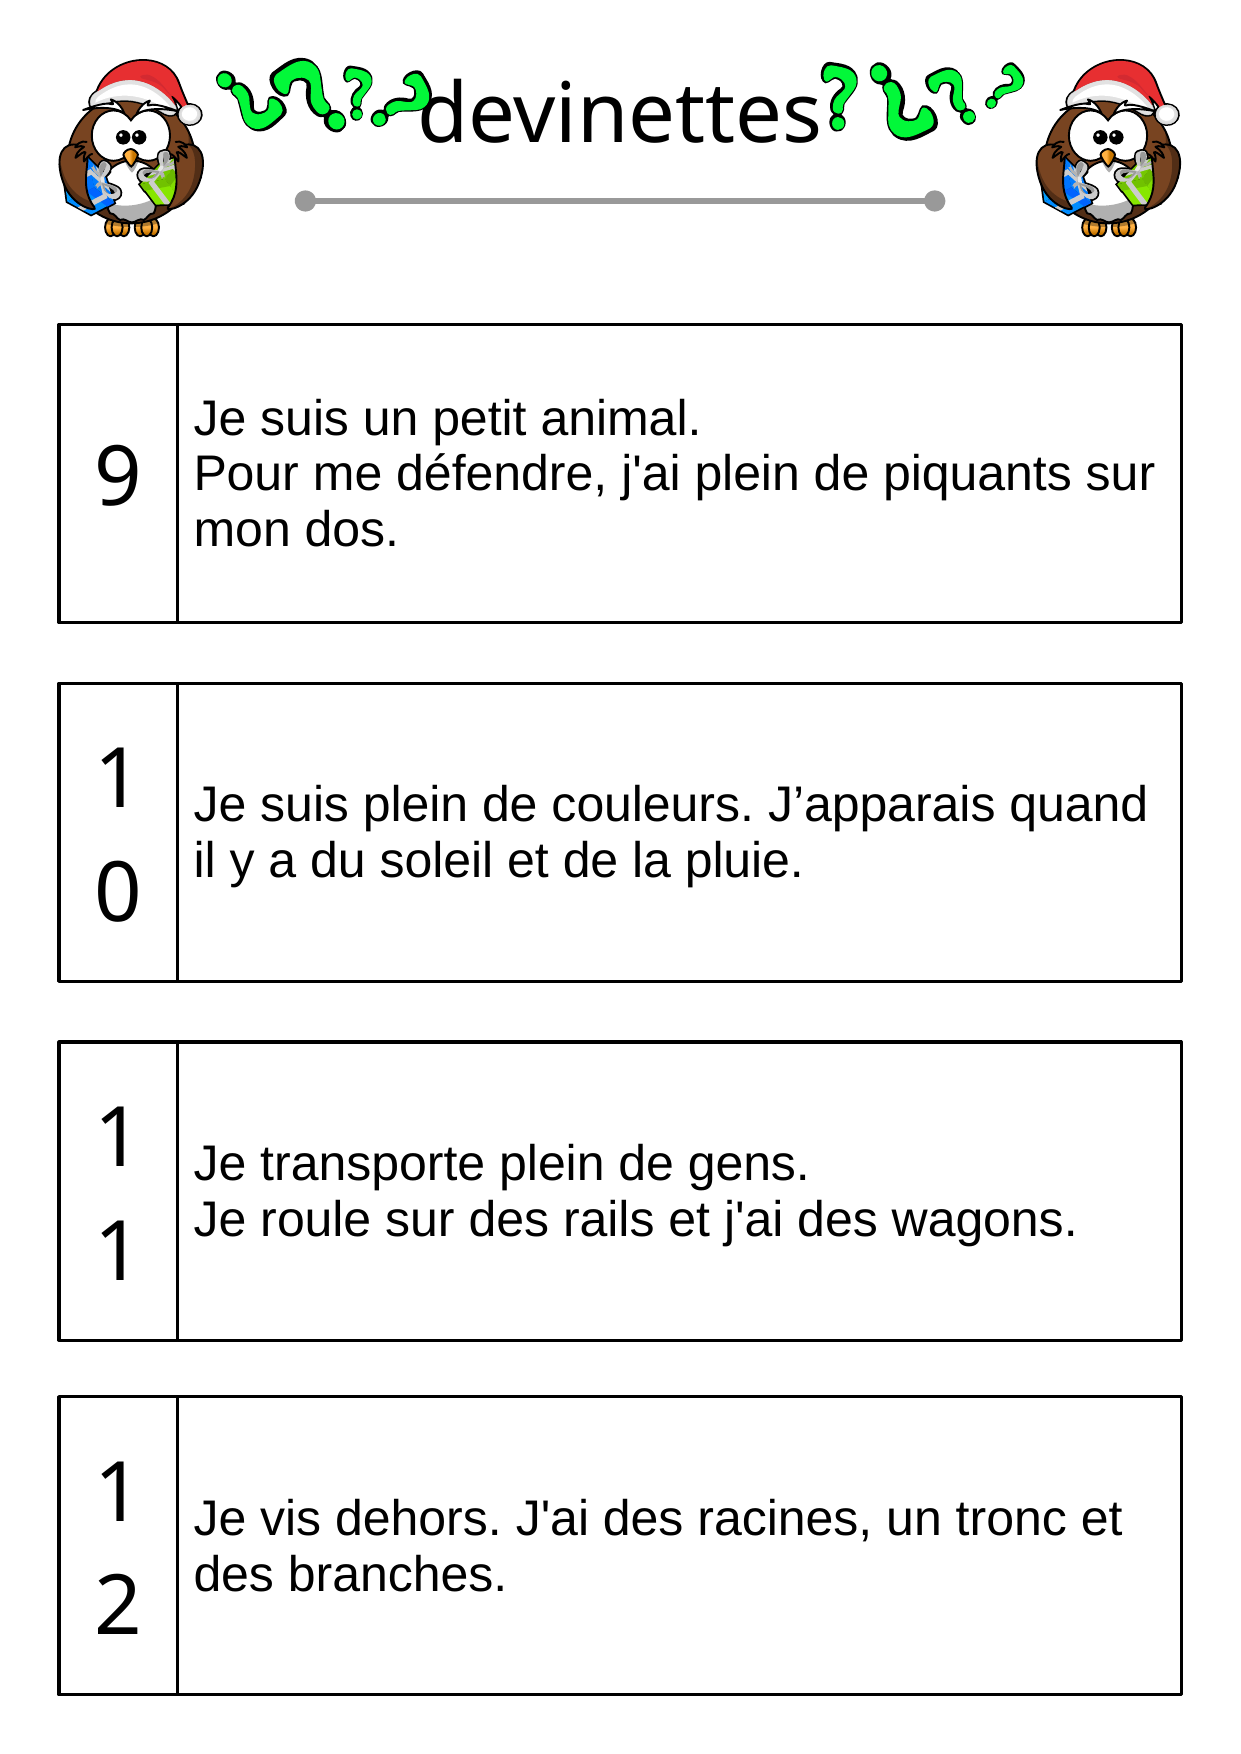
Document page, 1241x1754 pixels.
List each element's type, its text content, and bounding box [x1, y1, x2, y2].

picture [1035, 59, 1182, 238]
text_box devinettes [59, 46, 297, 93]
text_box 10 [59, 683, 178, 982]
picture [58, 46, 441, 238]
text_box 11 [59, 1041, 178, 1341]
picture [920, 59, 1031, 134]
text_box Je suis un petit animal. Pour me défendre, j'ai plein de piquants sur mon dos. [179, 324, 1182, 623]
text_box Je vis dehors. J'ai des racines, un tronc et des branches. [179, 1396, 1182, 1695]
text_box Je transporte plein de gens. Je roule sur des rails et j'ai des wagons. [179, 1041, 1182, 1341]
text_box Je suis plein de couleurs. J’apparais quand il y a du soleil et de la pluie. [179, 683, 1182, 982]
text_box 12 [59, 1396, 178, 1695]
picture [820, 51, 944, 152]
text_box 9 [59, 324, 178, 623]
text_box devinettes [204, 46, 1182, 159]
